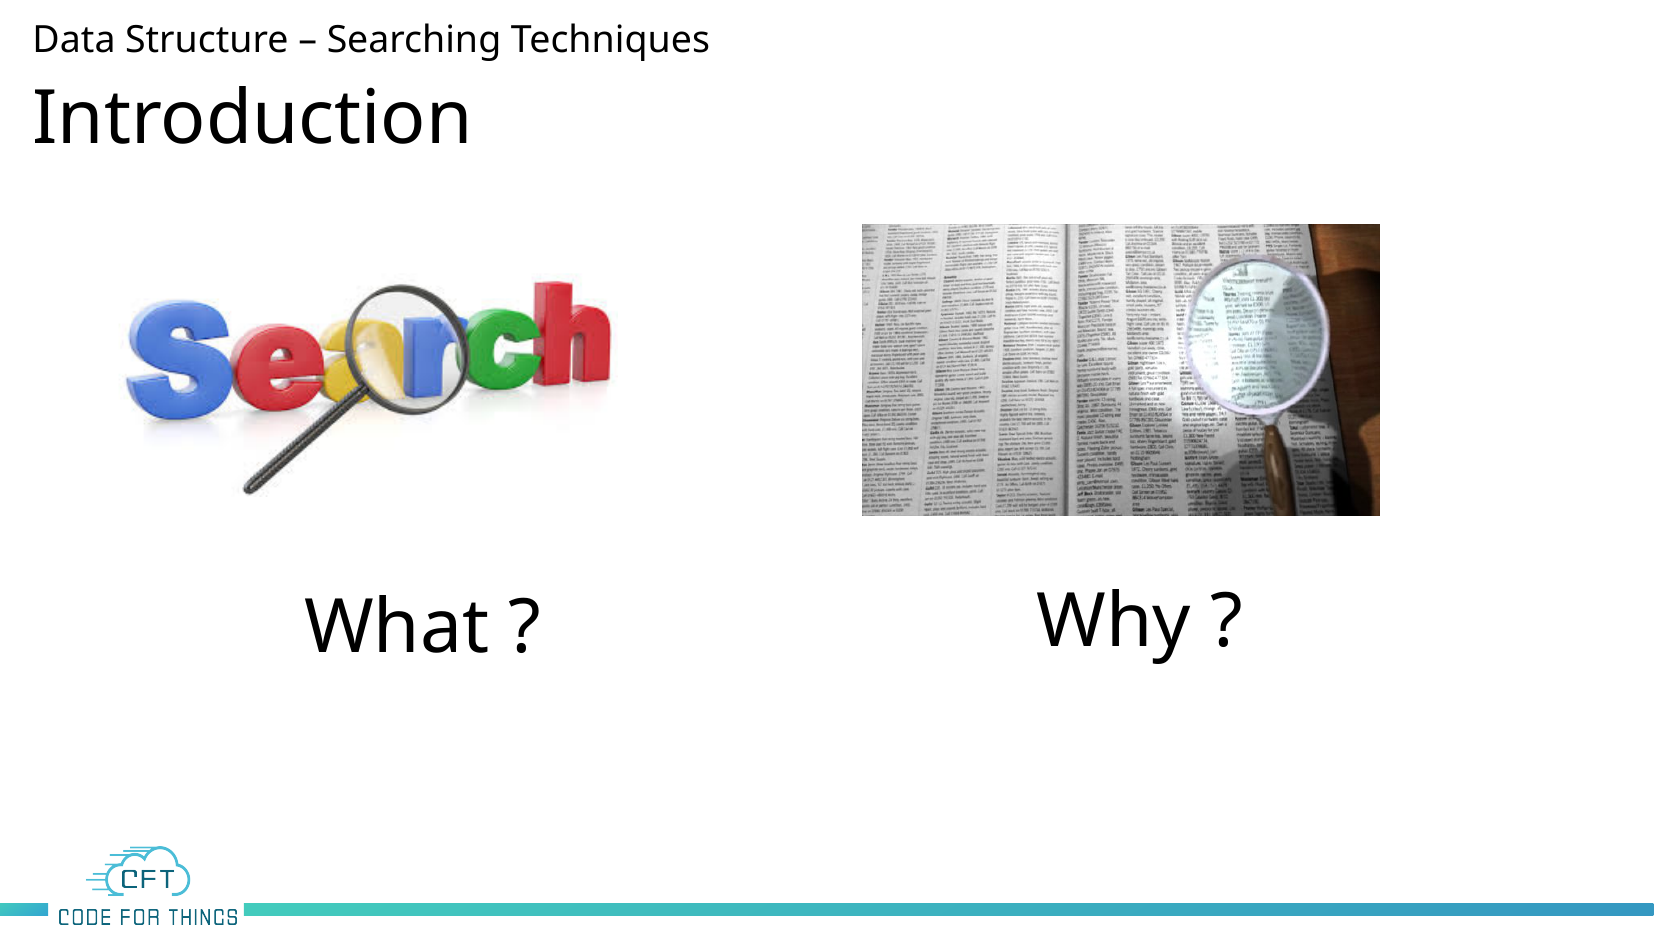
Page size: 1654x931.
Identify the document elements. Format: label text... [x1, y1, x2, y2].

text_box What ? [289, 565, 621, 668]
text_box Why ? [1021, 559, 1353, 662]
picture [862, 224, 1380, 516]
title Data Structure – Searching Techniques Introduction [32, 12, 1184, 166]
picture [59, 846, 237, 925]
picture [94, 261, 618, 497]
